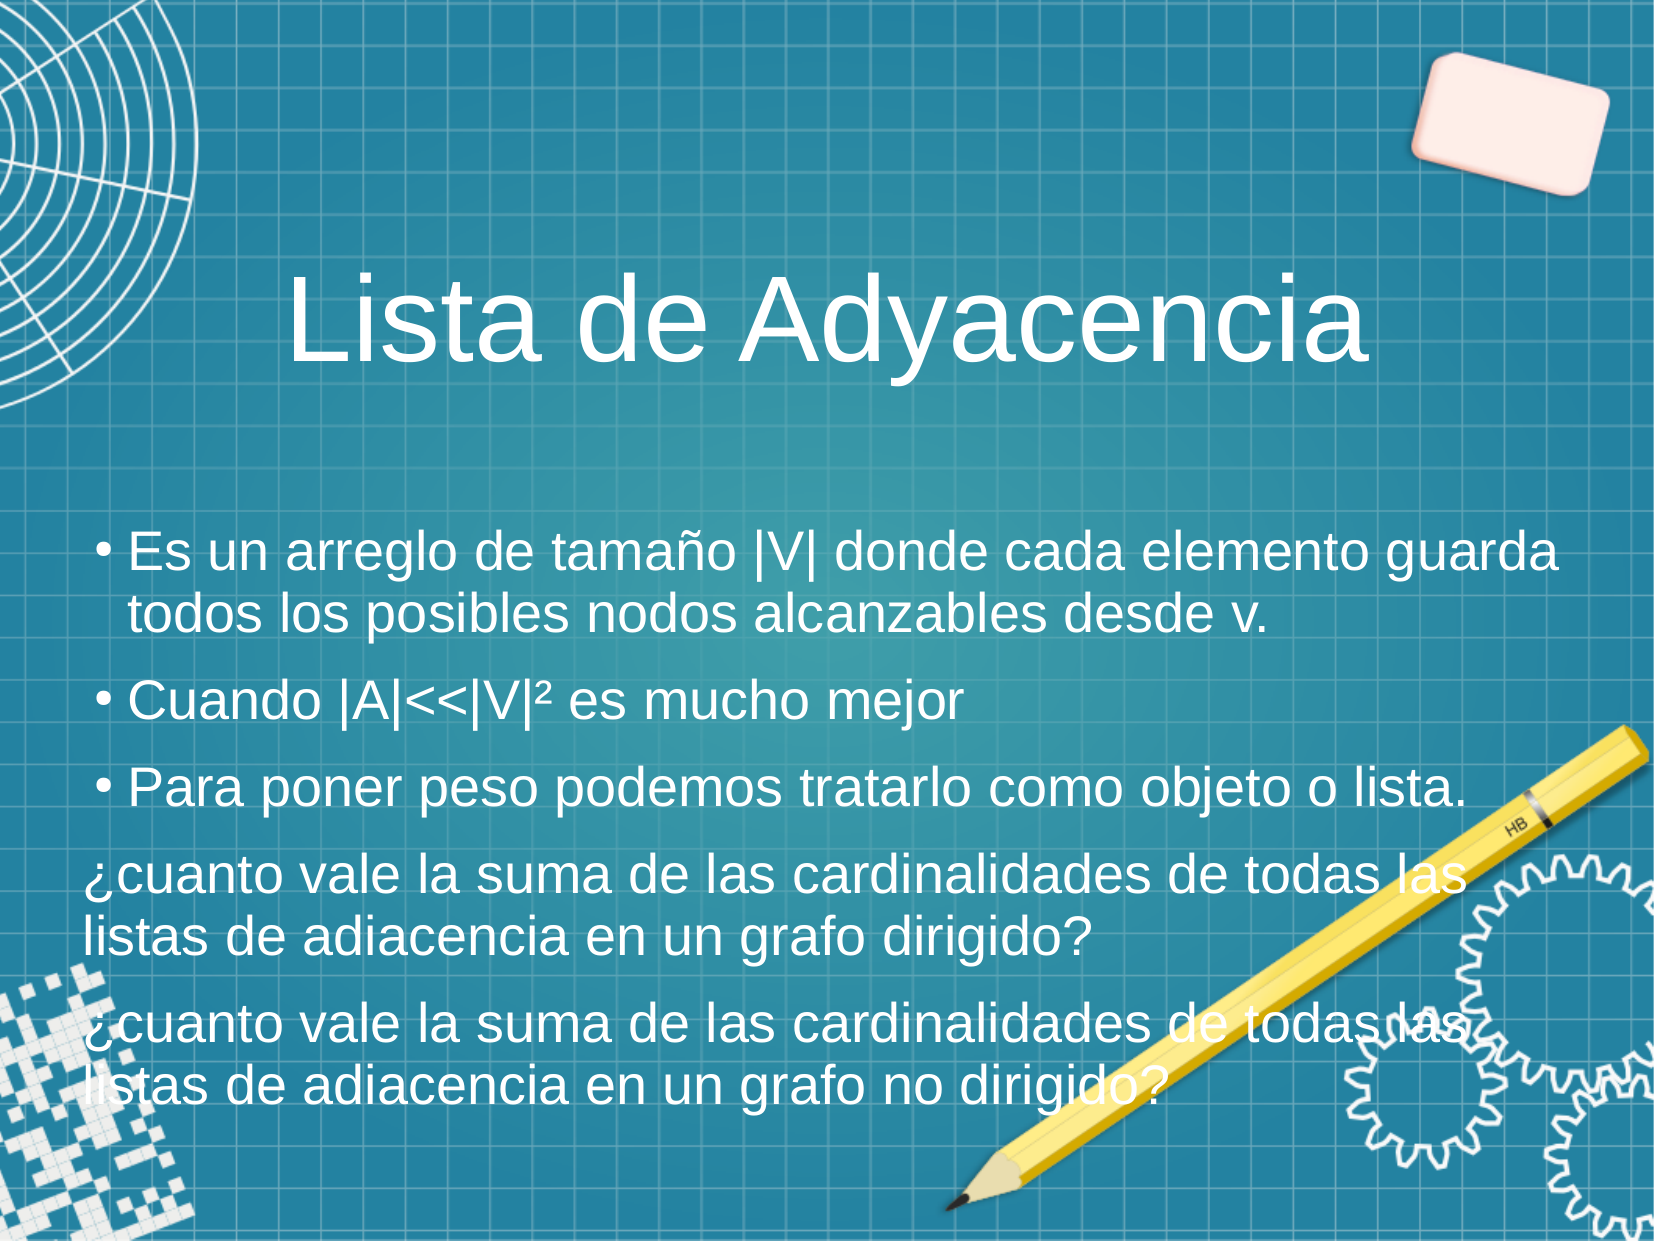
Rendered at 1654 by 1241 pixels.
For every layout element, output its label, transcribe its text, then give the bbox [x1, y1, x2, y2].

picture [0, 0, 1654, 1241]
title Lista de Adyacencia [82, 177, 1571, 461]
list Es un arreglo de tamaño |V| donde cada elemento guarda todos los posibles nodos alcanzables desde v. Cuando |A|<<|V|² es mucho mejor Para poner peso podemos tratarlo como objeto o lista. ¿cuanto vale la suma de las cardinalidades de todas las listas de adiacencia en un grafo dirigido? ¿cuanto vale la suma de las cardinalidades de todas las listas de adiacencia en un grafo no dirigido? [82, 519, 1571, 1123]
